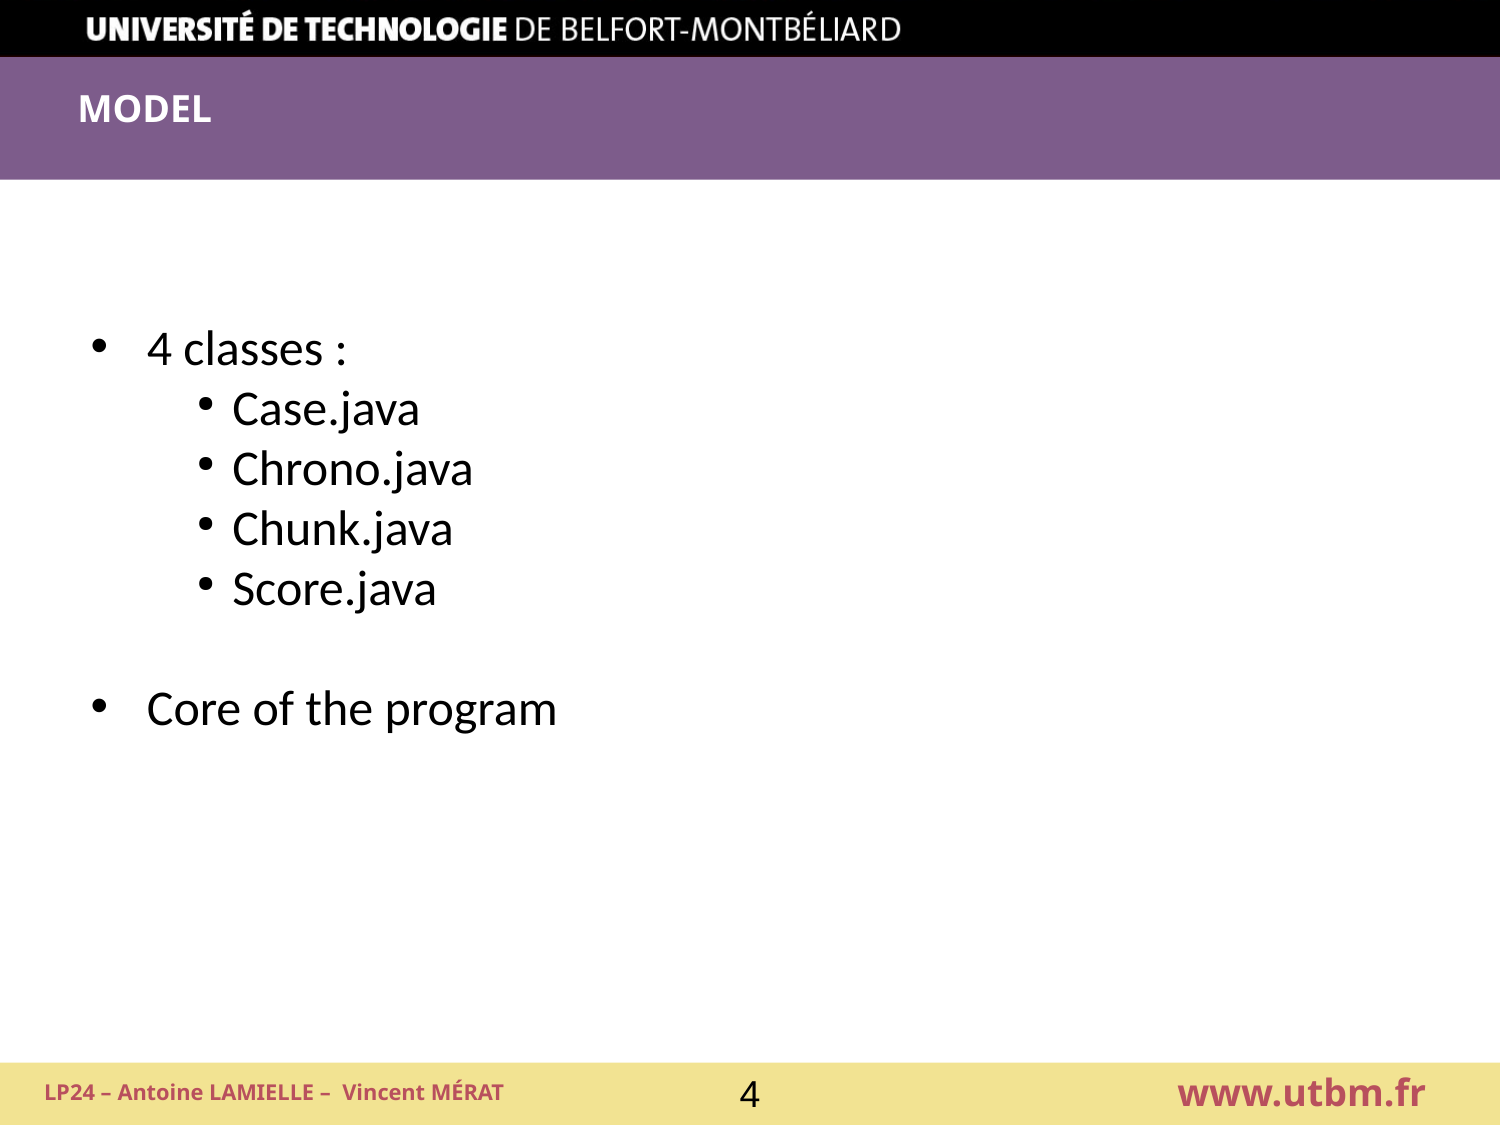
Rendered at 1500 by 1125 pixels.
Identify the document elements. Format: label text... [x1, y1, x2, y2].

text_box MODEL [62, 78, 1288, 138]
text_box LP24 – Antoine LAMIELLE – Vincent MÉRAT [29, 1078, 591, 1112]
text_box 4 classes : Case.java Chrono.java Chunk.java Score.java Core of the program [90, 315, 1439, 736]
picture [0, 0, 1500, 57]
text_box [0, 57, 1500, 180]
text_box <number> [0, 1062, 1500, 1123]
